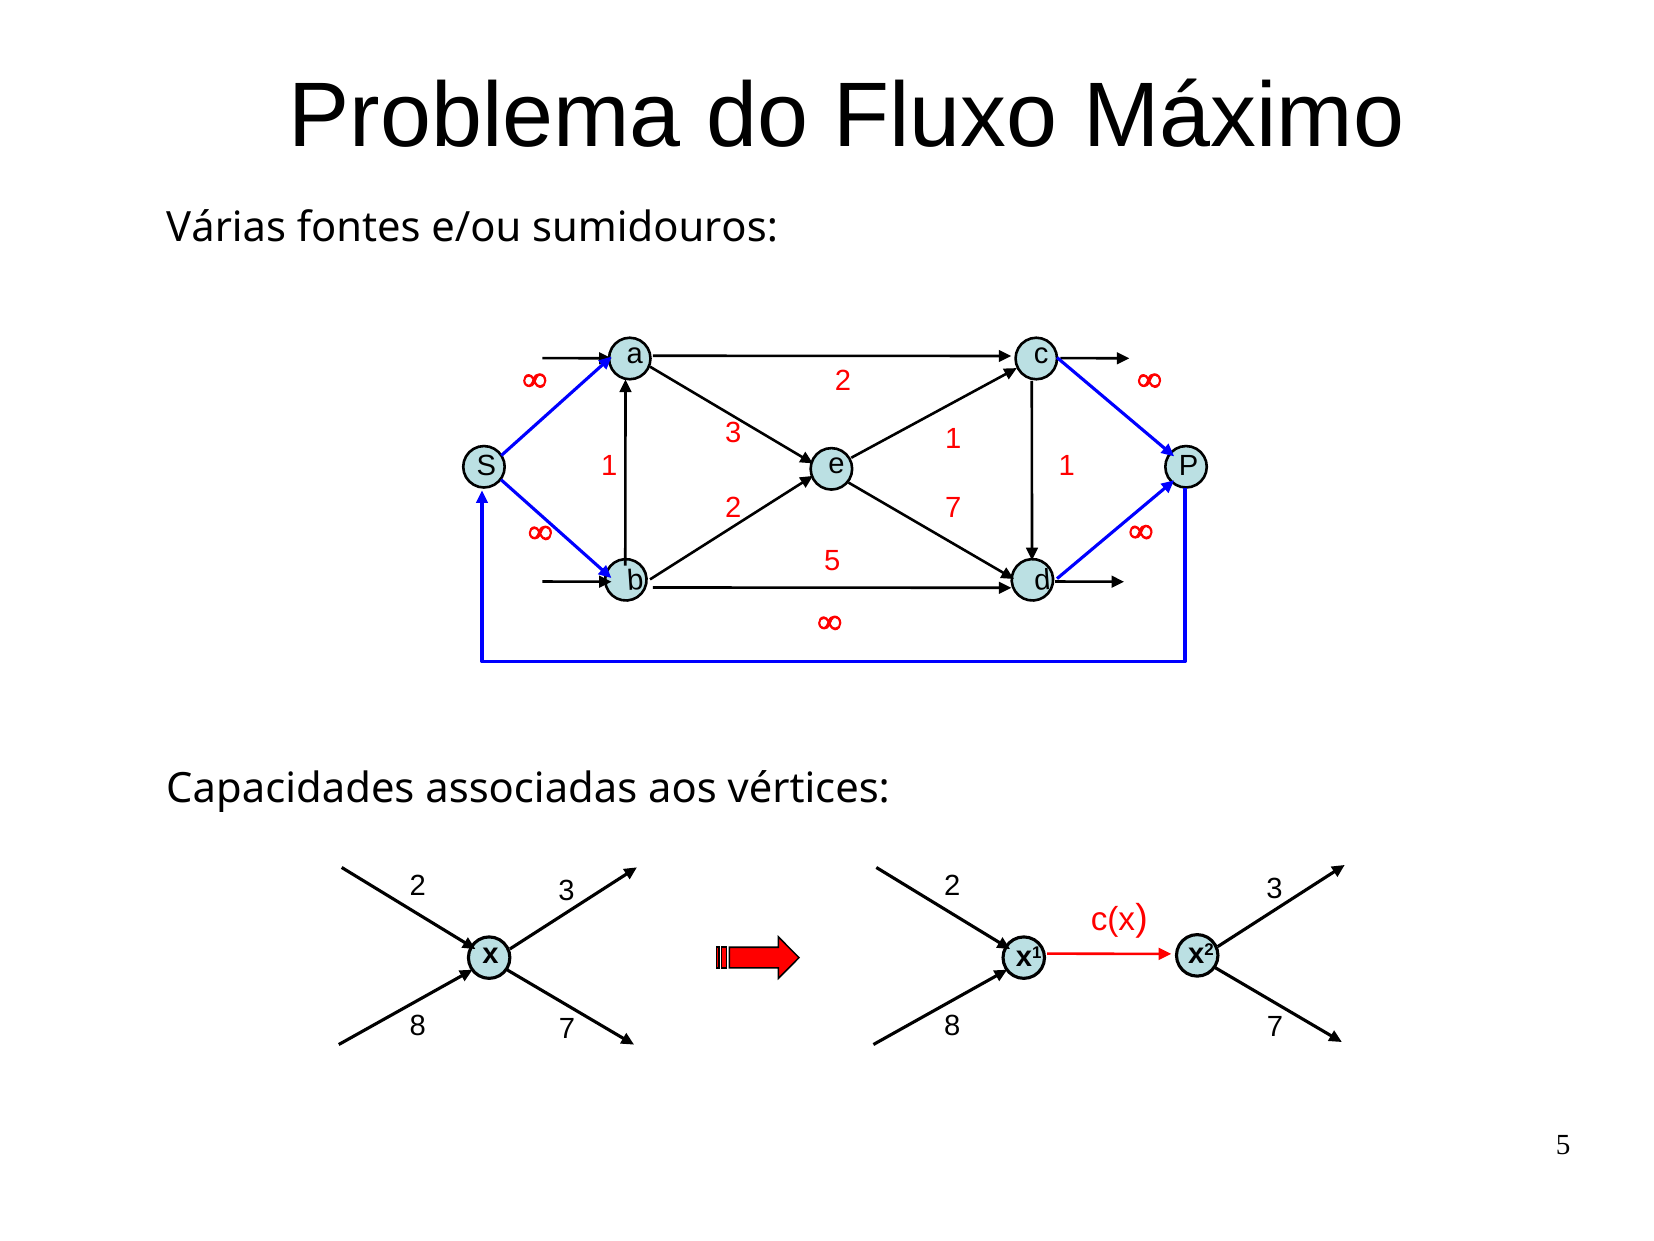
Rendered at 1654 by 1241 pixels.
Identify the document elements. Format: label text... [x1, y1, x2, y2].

text_box 7 [930, 482, 981, 529]
text_box 3 [543, 865, 595, 912]
text_box 8 [929, 1000, 981, 1048]
text_box  [802, 600, 862, 647]
text_box [729, 936, 800, 979]
text_box c(x)‏ [1076, 885, 1172, 944]
text_box 1 [930, 413, 981, 460]
text_box a [611, 328, 663, 375]
text_box 8 [394, 1000, 446, 1048]
text_box 3 [1251, 862, 1303, 910]
text_box [617, 375, 643, 380]
text_box x1 [1001, 931, 1063, 979]
text_box x [467, 928, 519, 976]
text_box [818, 485, 845, 490]
text_box P [1164, 440, 1219, 488]
text_box d [1017, 552, 1072, 603]
text_box 2 [929, 860, 981, 907]
title Problema do Fluxo Máximo [261, 0, 1434, 237]
text_box 7 [1252, 1001, 1303, 1048]
text_box 3 [710, 407, 761, 454]
text_box 5 [809, 535, 860, 582]
text_box S [461, 440, 517, 488]
text_box e [813, 438, 865, 485]
text_box [1015, 347, 1019, 370]
text_box c [1019, 328, 1069, 375]
text_box d [1060, 571, 1071, 580]
text_box [605, 582, 613, 596]
text_box 7 [544, 1003, 595, 1051]
text_box [1011, 565, 1020, 597]
text_box Várias fontes e/ou sumidouros: [151, 183, 1061, 294]
text_box  [512, 510, 573, 557]
text_box 2 [820, 355, 871, 402]
text_box [1024, 375, 1049, 380]
text_box x2 [1173, 928, 1235, 976]
text_box  [1122, 357, 1182, 405]
text_box  [507, 357, 567, 405]
text_box  [1113, 509, 1173, 556]
text_box 1 [586, 440, 637, 488]
text_box 2 [394, 860, 446, 907]
text_box b [610, 552, 665, 603]
text_box Capacidades associadas aos vértices: [151, 743, 1061, 855]
text_box 2 [710, 482, 761, 529]
text_box 1 [1043, 440, 1095, 488]
text_box [722, 947, 727, 968]
